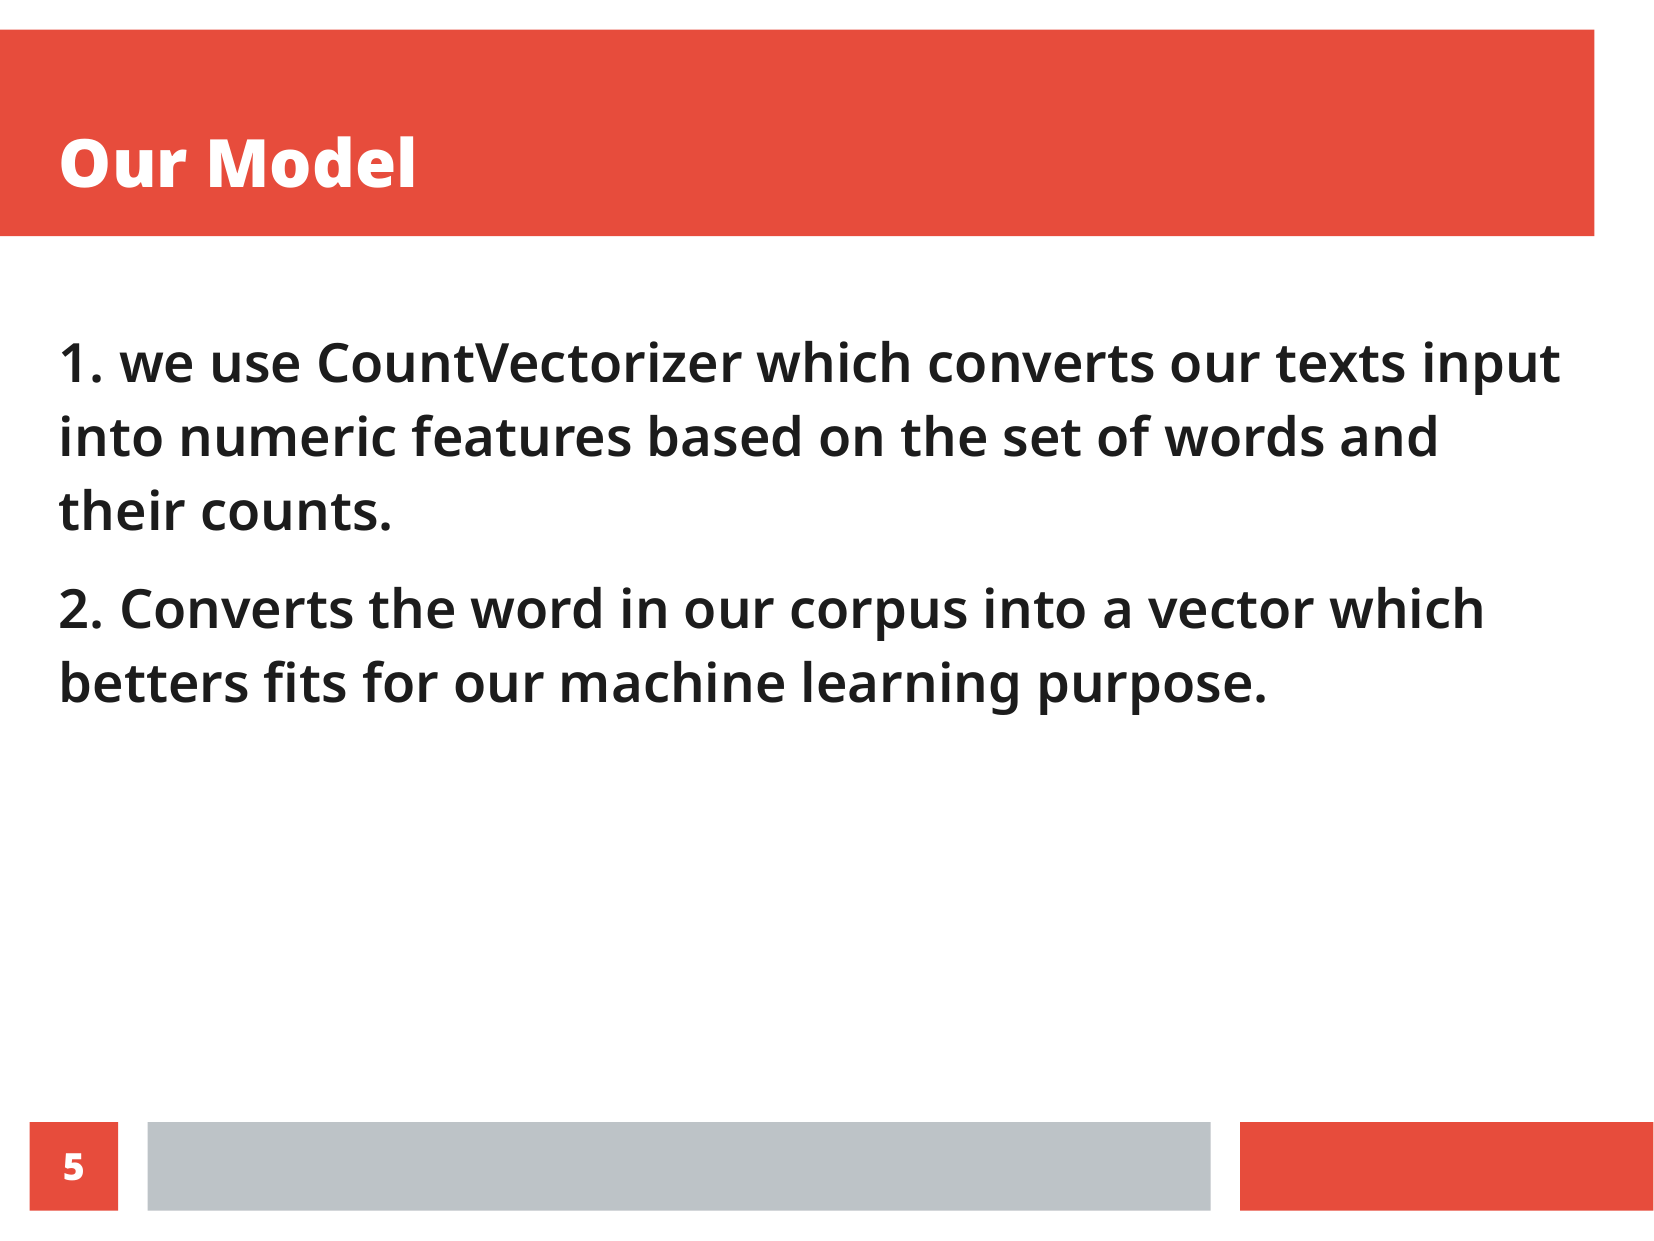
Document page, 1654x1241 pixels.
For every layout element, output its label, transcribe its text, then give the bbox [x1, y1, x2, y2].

title Our Model [59, 59, 1595, 207]
list 1. we use CountVectorizer which converts our texts input into numeric features based on the set of words and their counts. 2. Converts the word in our corpus into a vector which betters fits for our machine learning purpose. [59, 324, 1565, 1093]
